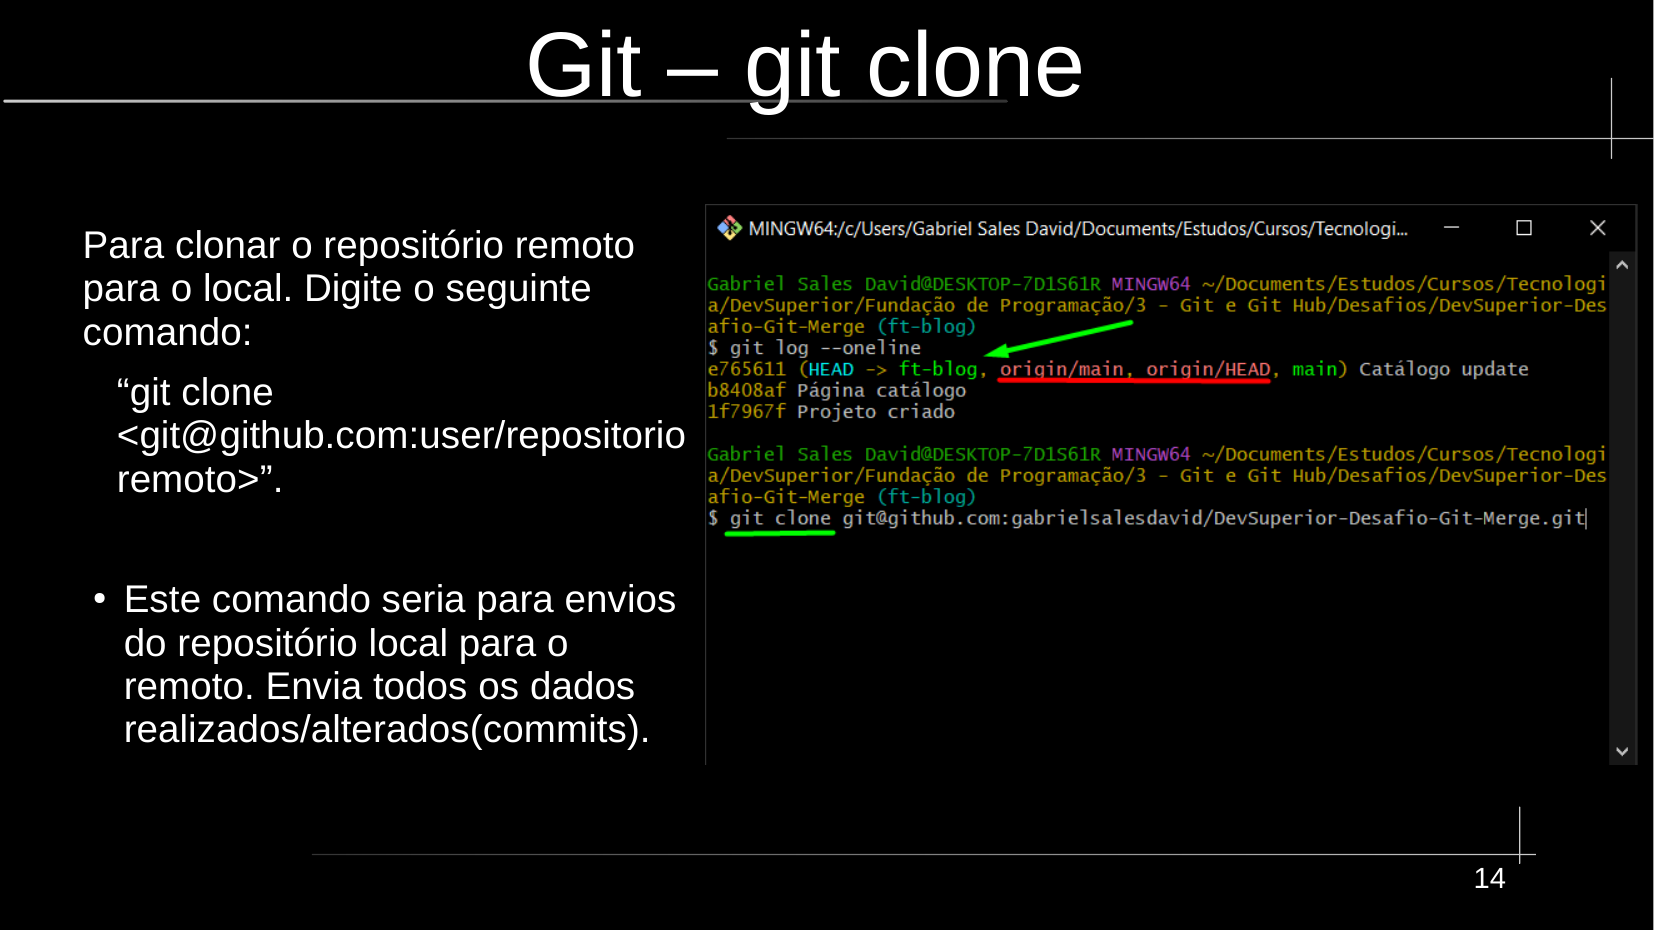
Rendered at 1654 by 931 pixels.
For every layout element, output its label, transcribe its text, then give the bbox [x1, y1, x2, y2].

title Git – git clone [23, 11, 1589, 119]
list Para clonar o repositório remoto para o local. Digite o seguinte comando: “git clone <git@github.com:user/repositorioremoto>”. Este comando seria para envios do repositório local para o remoto. Envia todos os dados realizados/alterados(commits). [82, 217, 696, 758]
picture [705, 204, 1638, 766]
